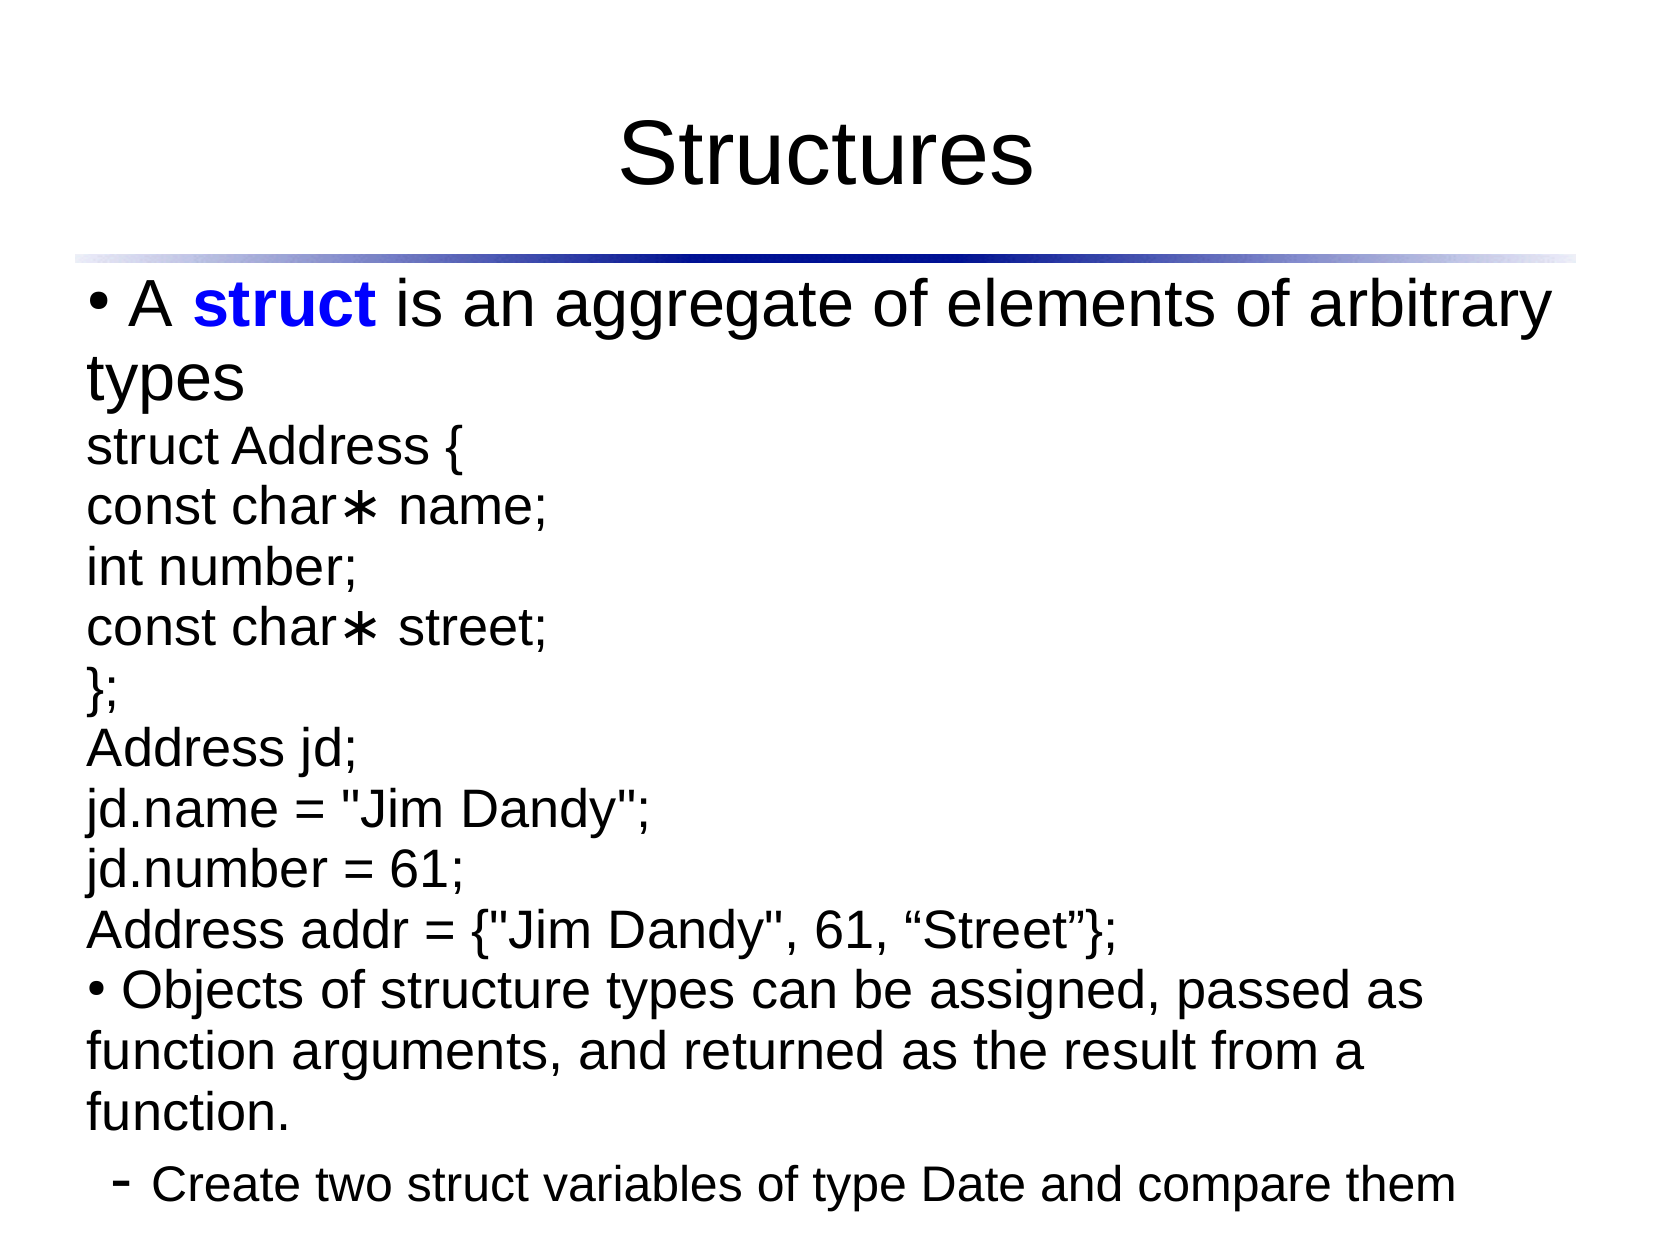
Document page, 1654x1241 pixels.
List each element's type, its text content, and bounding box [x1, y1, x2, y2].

subtitle A struct is an aggregate of elements of arbitrary types struct Address { const char∗ name; int number; const char∗ street; }; Address jd; jd.name = "Jim Dandy"; jd.number = 61; Address addr = {"Jim Dandy", 61, “Street”}; Objects of structure types can be assigned, passed as function arguments, and returned as the result from a function. - Create two struct variables of type Date and compare them [86, 265, 1576, 1241]
picture [75, 254, 1576, 263]
title Structures [82, 65, 1571, 241]
